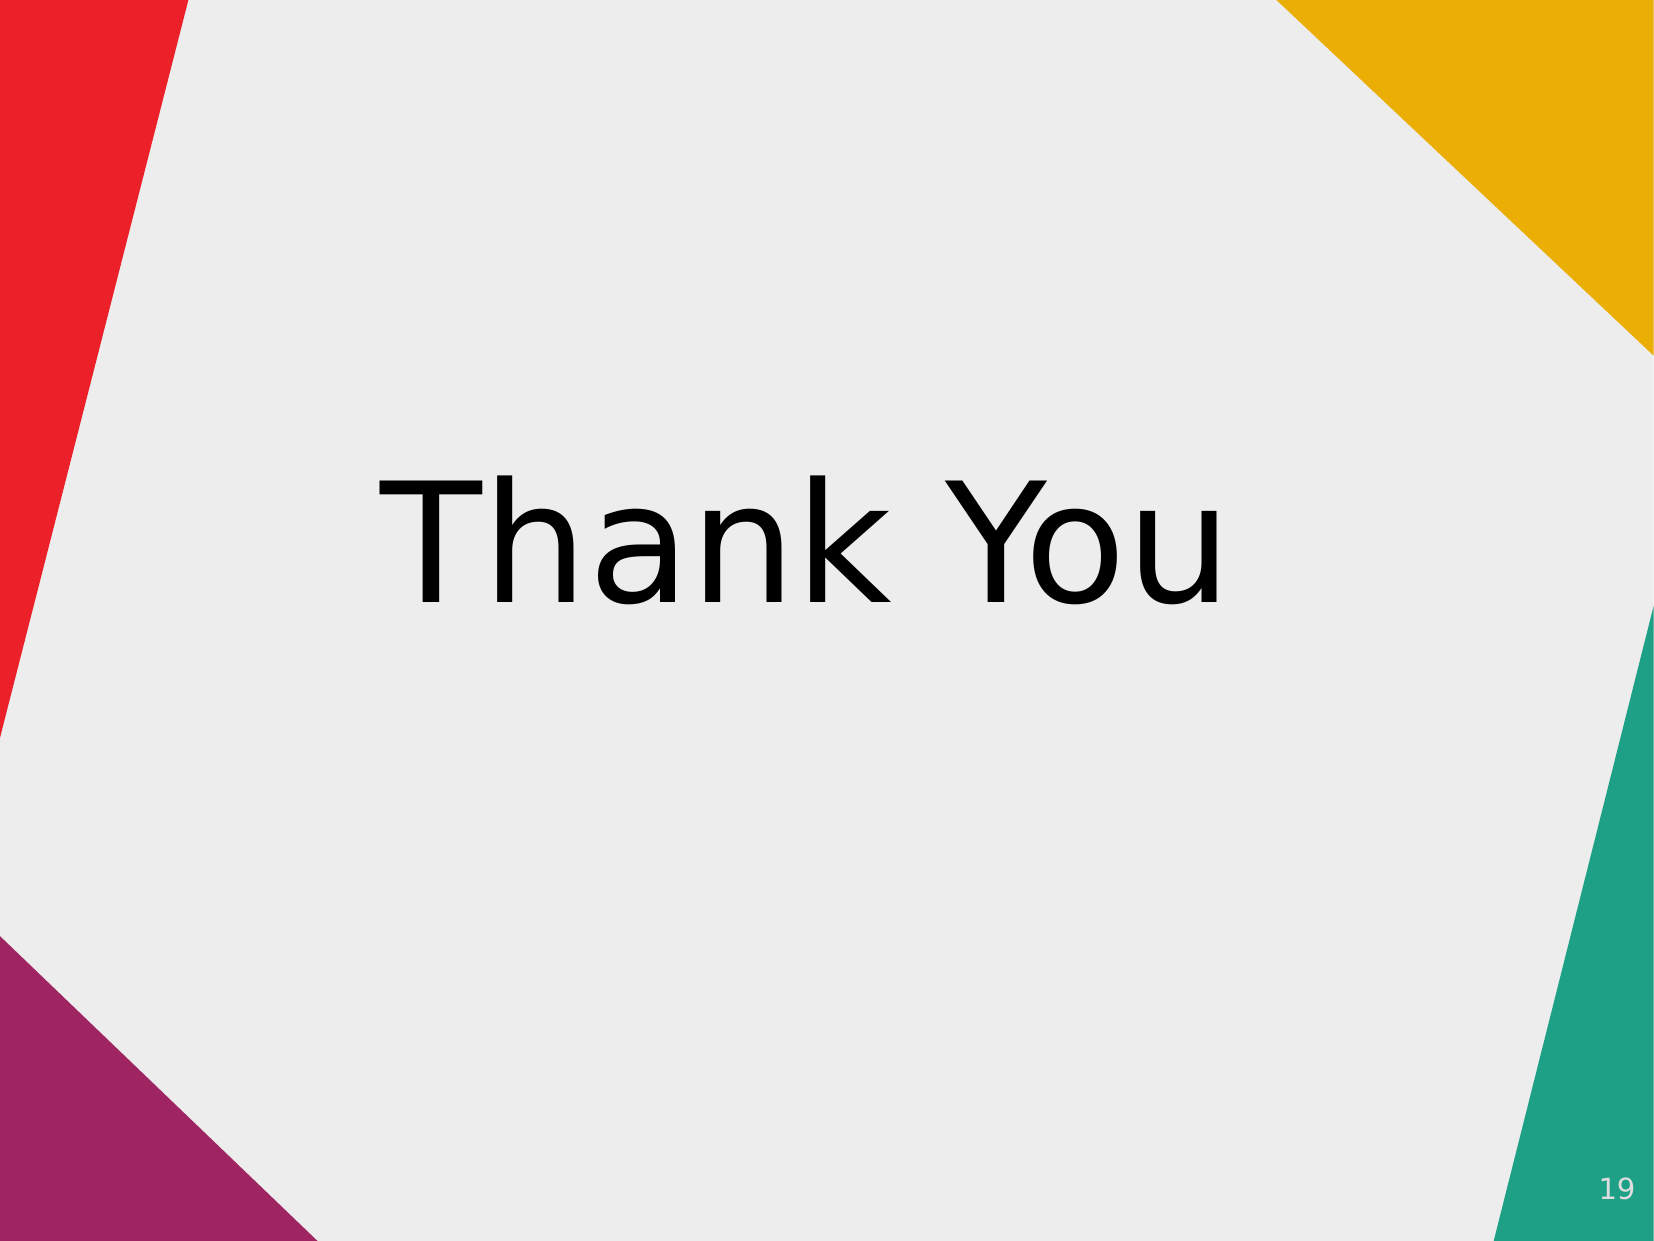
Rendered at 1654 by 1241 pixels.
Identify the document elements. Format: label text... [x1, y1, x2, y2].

text_box Thank You [366, 440, 1323, 650]
